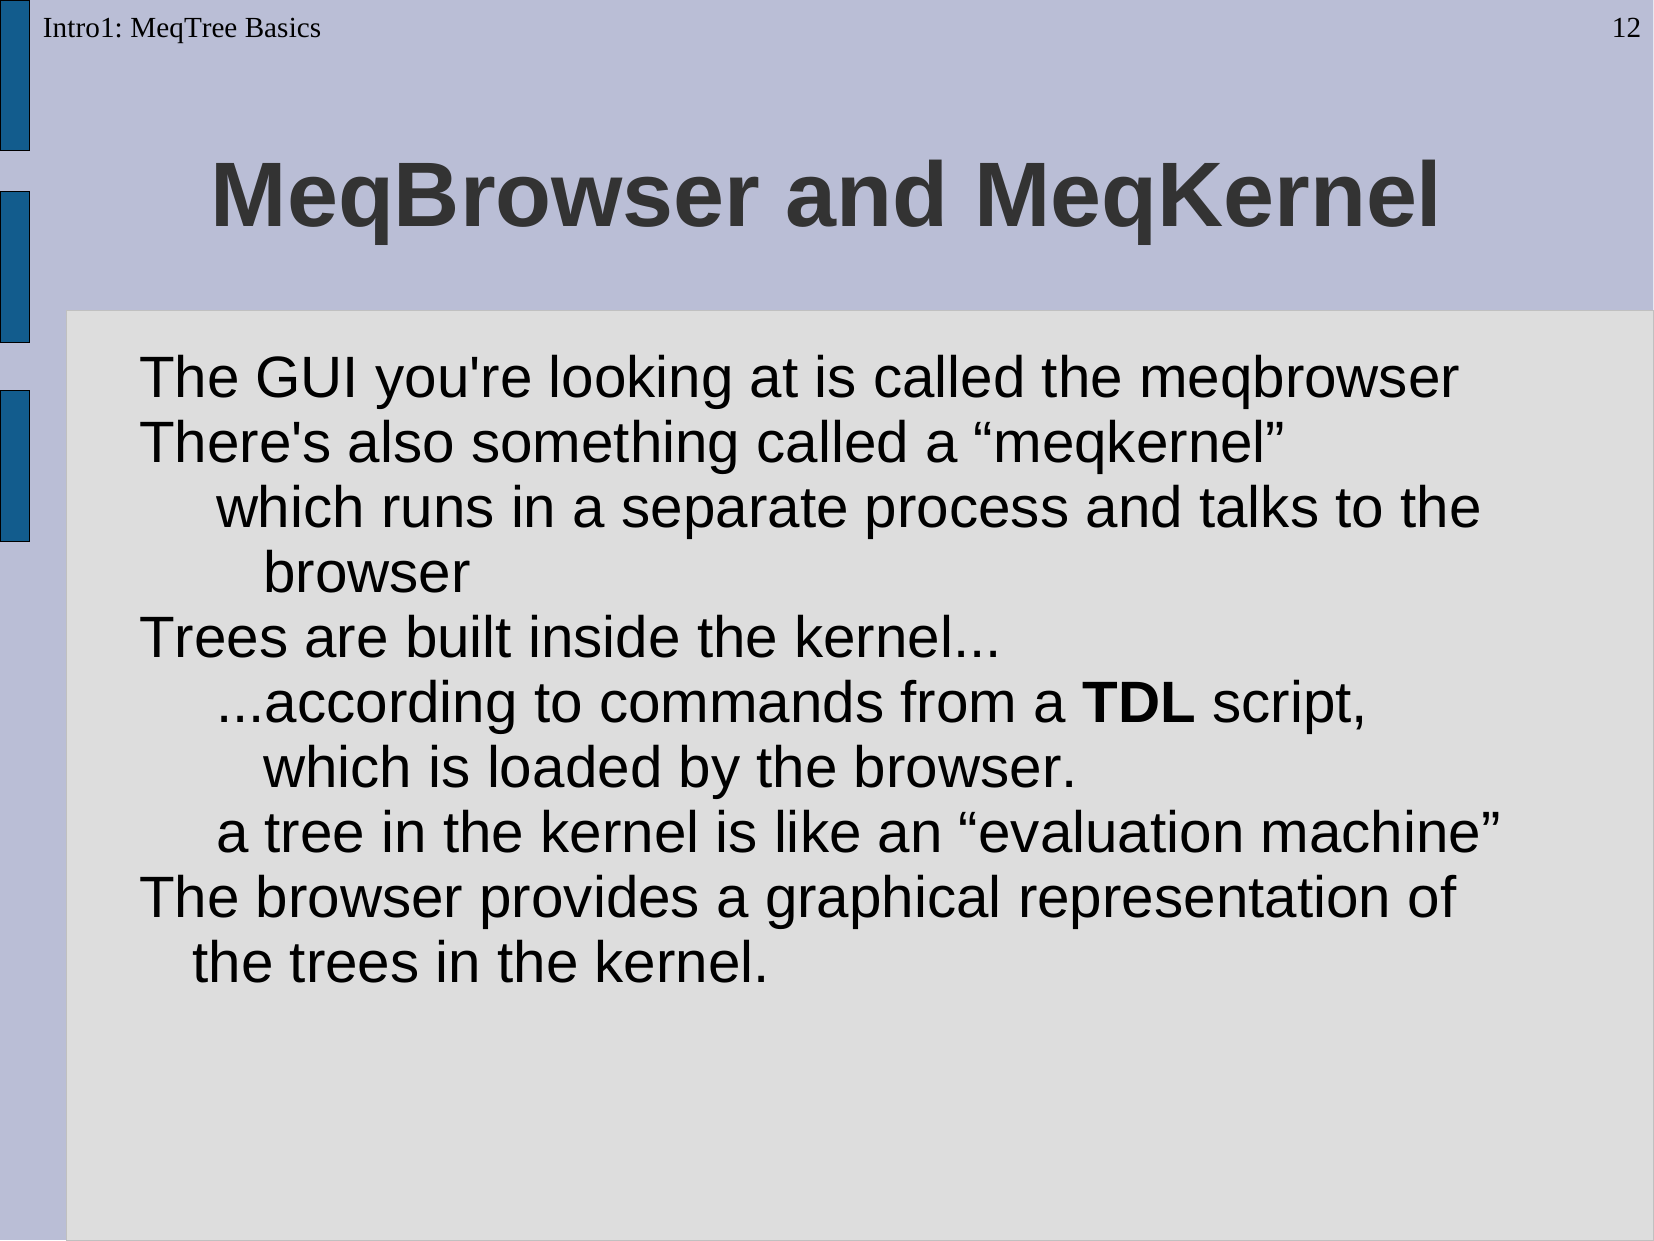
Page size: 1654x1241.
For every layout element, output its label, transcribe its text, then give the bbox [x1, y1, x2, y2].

title MeqBrowser and MeqKernel [121, 91, 1534, 299]
list The GUI you're looking at is called the meqbrowser There's also something called a “meqkernel” which runs in a separate process and talks to the browser Trees are built inside the kernel... ...according to commands from a TDL script, which is loaded by the browser. a tree in the kernel is like an “evaluation machine” The browser provides a graphical representation of the trees in the kernel. [121, 344, 1534, 1158]
